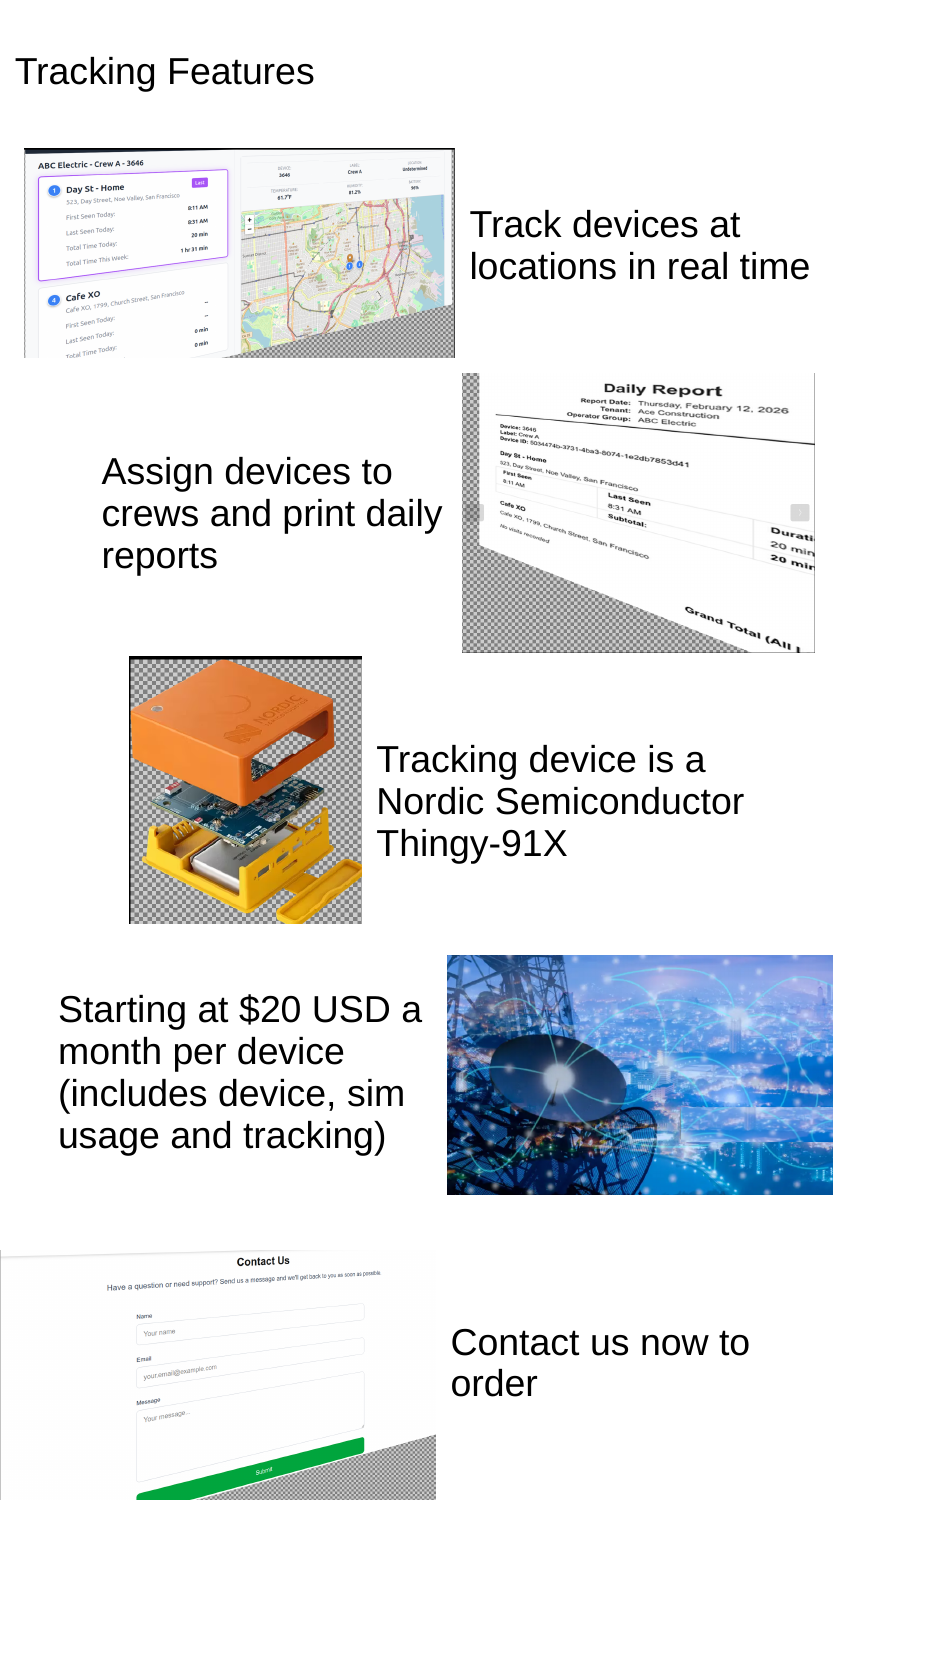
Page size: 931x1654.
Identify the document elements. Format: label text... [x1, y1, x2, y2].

picture [24, 148, 455, 358]
text_box Tracking Features [0, 42, 455, 118]
text_box Tracking device is a Nordic Semiconductor Thingy-91X [362, 731, 769, 872]
text_box Contact us now to order [436, 1313, 843, 1413]
text_box Assign devices to crews and print daily reports [86, 443, 462, 585]
picture [0, 1250, 436, 1500]
text_box Starting at $20 USD a month per device (includes device, sim usage and tracking) [43, 981, 447, 1164]
picture [447, 955, 833, 1195]
picture [129, 656, 362, 924]
picture [462, 373, 815, 653]
text_box Track devices at locations in real time [454, 195, 862, 335]
